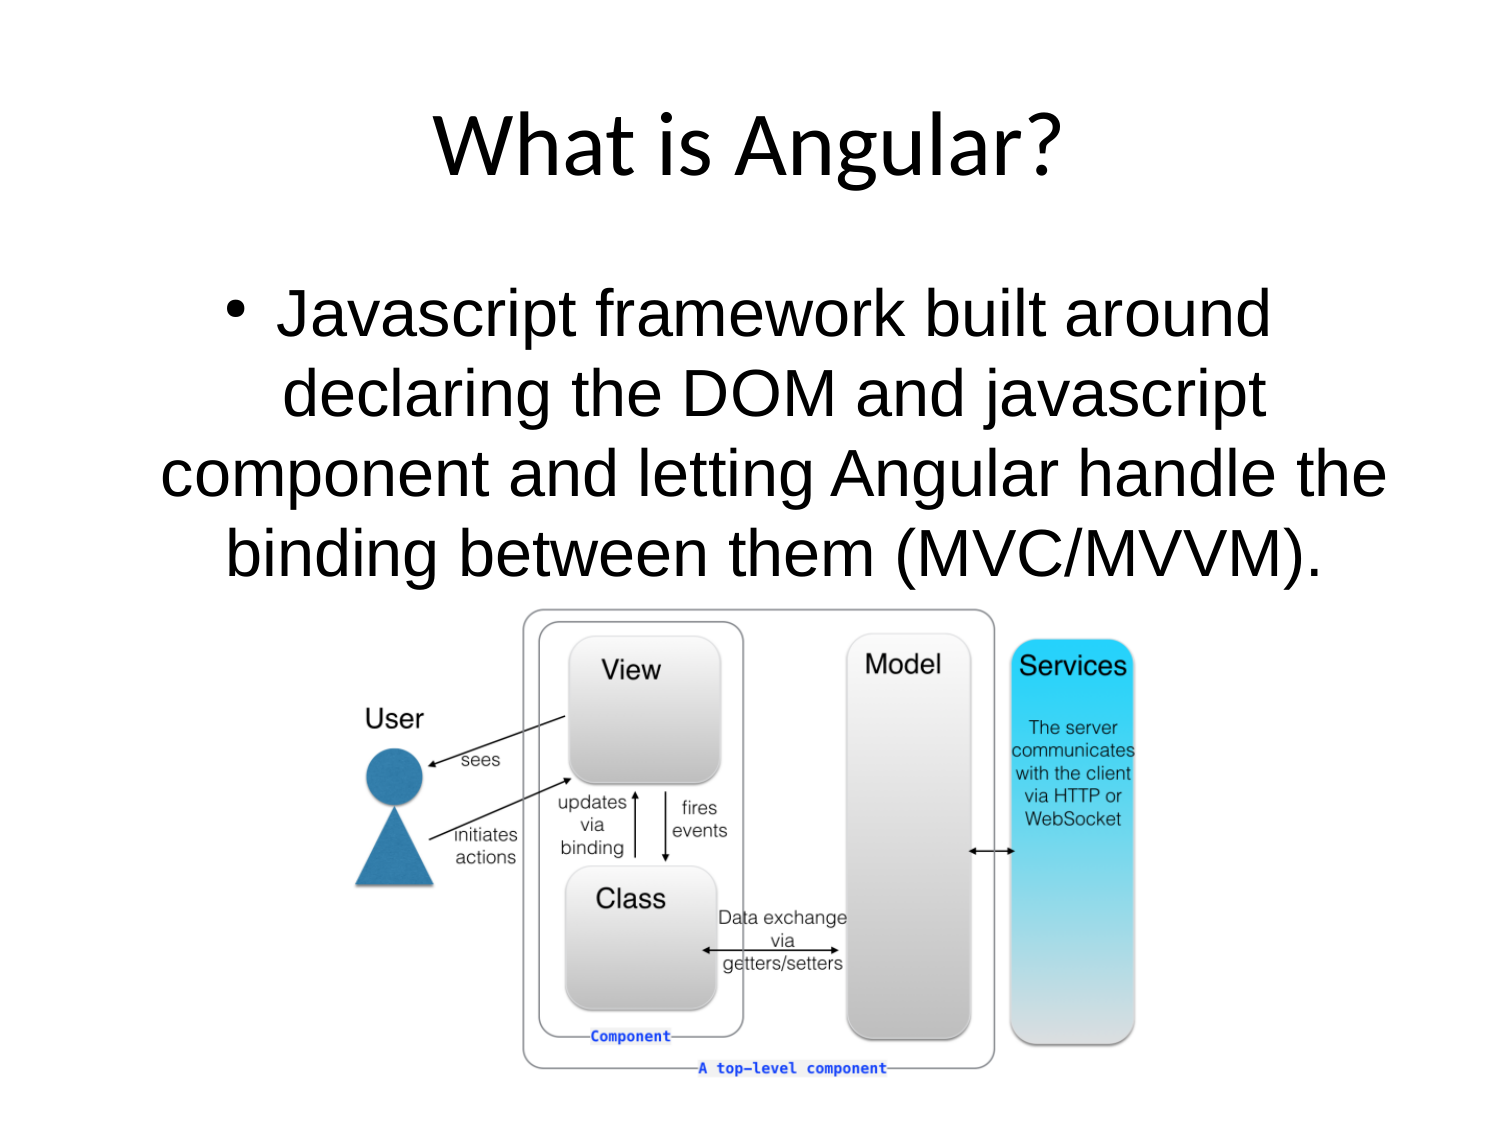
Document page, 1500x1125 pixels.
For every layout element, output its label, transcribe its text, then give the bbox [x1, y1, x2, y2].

list Javascript framework built around declaring the DOM and javascript component and letting Angular handle the binding between them (MVC/MVVM). [75, 262, 1426, 1005]
picture [348, 599, 1141, 1087]
title What is Angular? [75, 45, 1426, 233]
